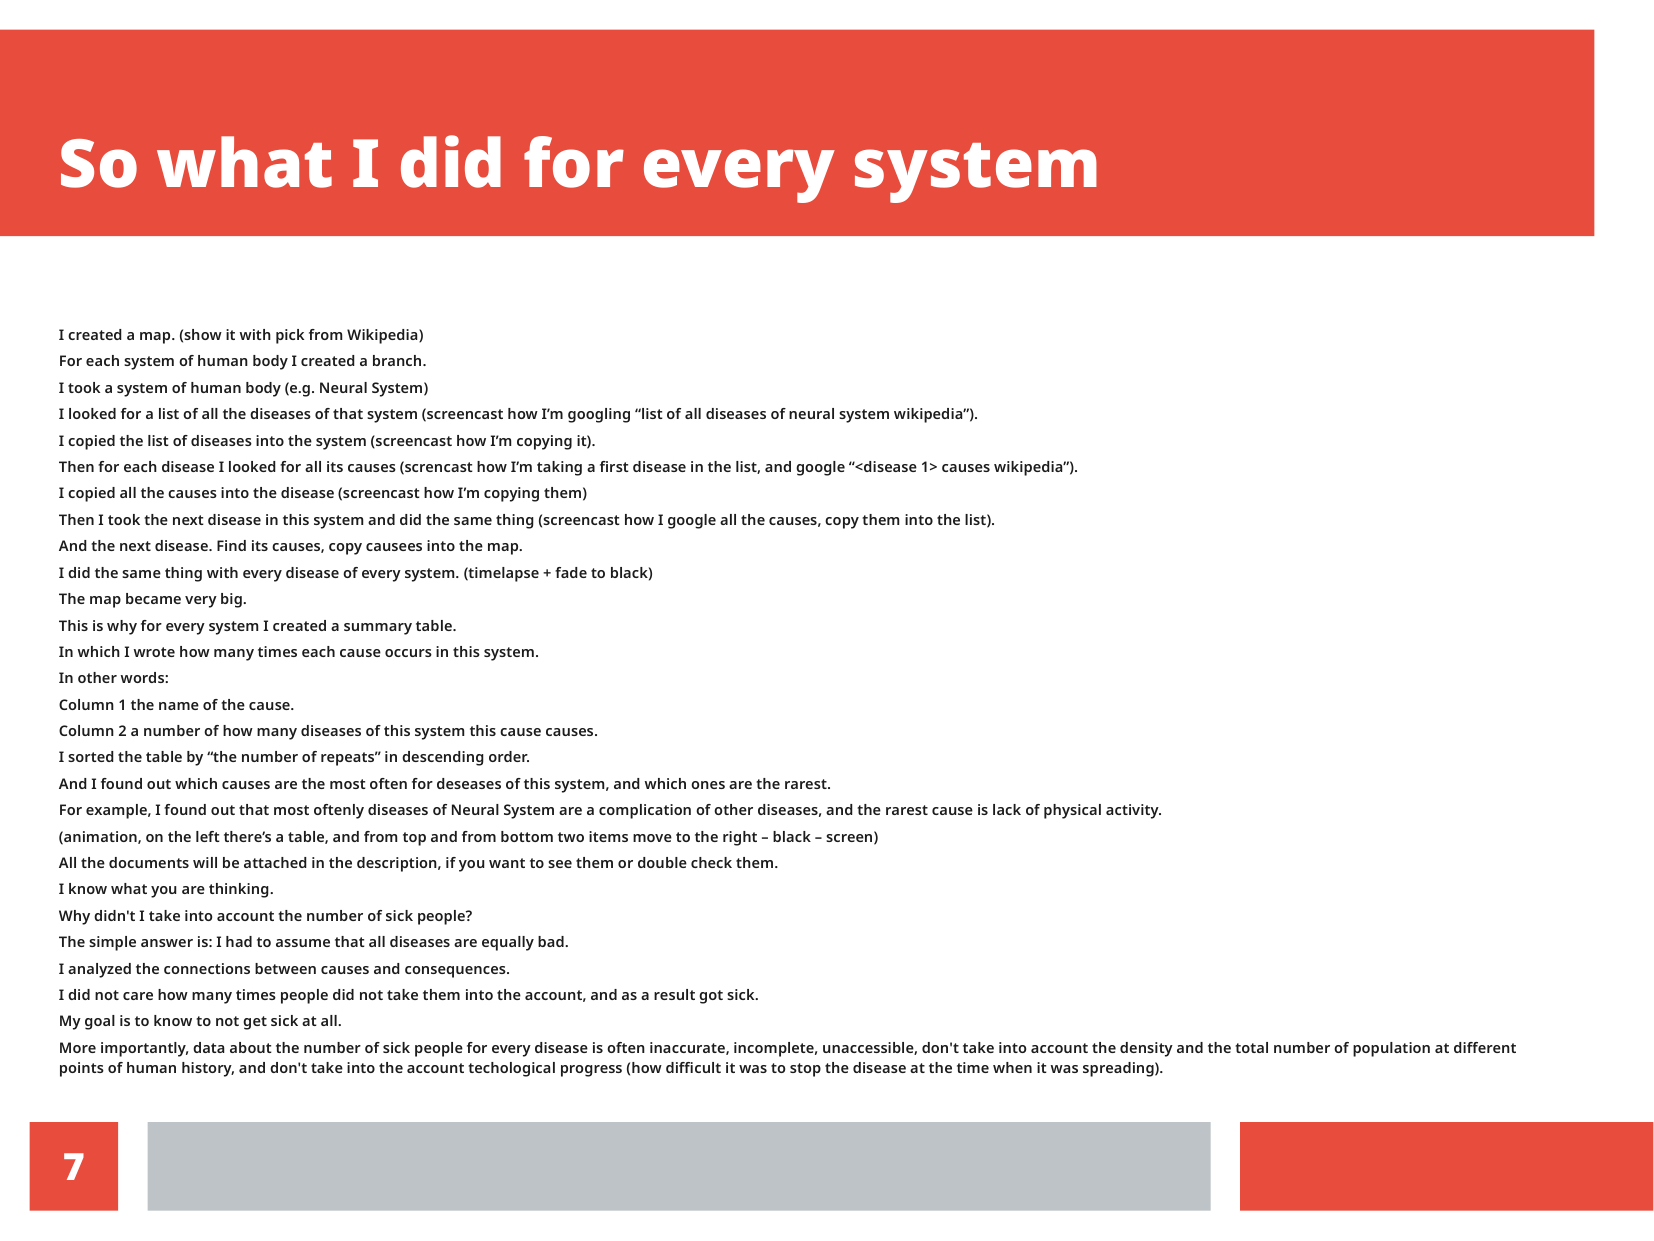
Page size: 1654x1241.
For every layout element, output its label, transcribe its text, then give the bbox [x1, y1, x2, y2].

list I created a map. (show it with pick from Wikipedia) For each system of human body I created a branch. I took a system of human body (e.g. Neural System) I looked for a list of all the diseases of that system (screencast how I’m googling “list of all diseases of neural system wikipedia”). I copied the list of diseases into the system (screencast how I’m copying it). Then for each disease I looked for all its causes (screncast how I’m taking a first disease in the list, and google “<disease 1> causes wikipedia”). I copied all the causes into the disease (screencast how I’m copying them) Then I took the next disease in this system and did the same thing (screencast how I google all the causes, copy them into the list). And the next disease. Find its causes, copy causees into the map. I did the same thing with every disease of every system. (timelapse + fade to black) The map became very big. This is why for every system I created a summary table. In which I wrote how many times each cause occurs in this system. In other words: Column 1 the name of the cause. Column 2 a number of how many diseases of this system this cause causes. I sorted the table by “the number of repeats” in descending order. And I found out which causes are the most often for deseases of this system, and which ones are the rarest. For example, I found out that most oftenly diseases of Neural System are a complication of other diseases, and the rarest cause is lack of physical activity. (animation, on the left there’s a table, and from top and from bottom two items move to the right – black – screen) All the documents will be attached in the description, if you want to see them or double check them. I know what you are thinking. Why didn't I take into account the number of sick people? The simple answer is: I had to assume that all diseases are equally bad. I analyzed the connections between causes and consequences. I did not care how many times people did not take them into the account, and as a result got sick. My goal is to know to not get sick at all. More importantly, data about the number of sick people for every disease is often inaccurate, incomplete, unaccessible, don't take into account the density and the total number of population at different points of human history, and don't take into the account techological progress (how difficult it was to stop the disease at the time when it was spreading). [59, 324, 1565, 1093]
title So what I did for every system [59, 59, 1595, 207]
